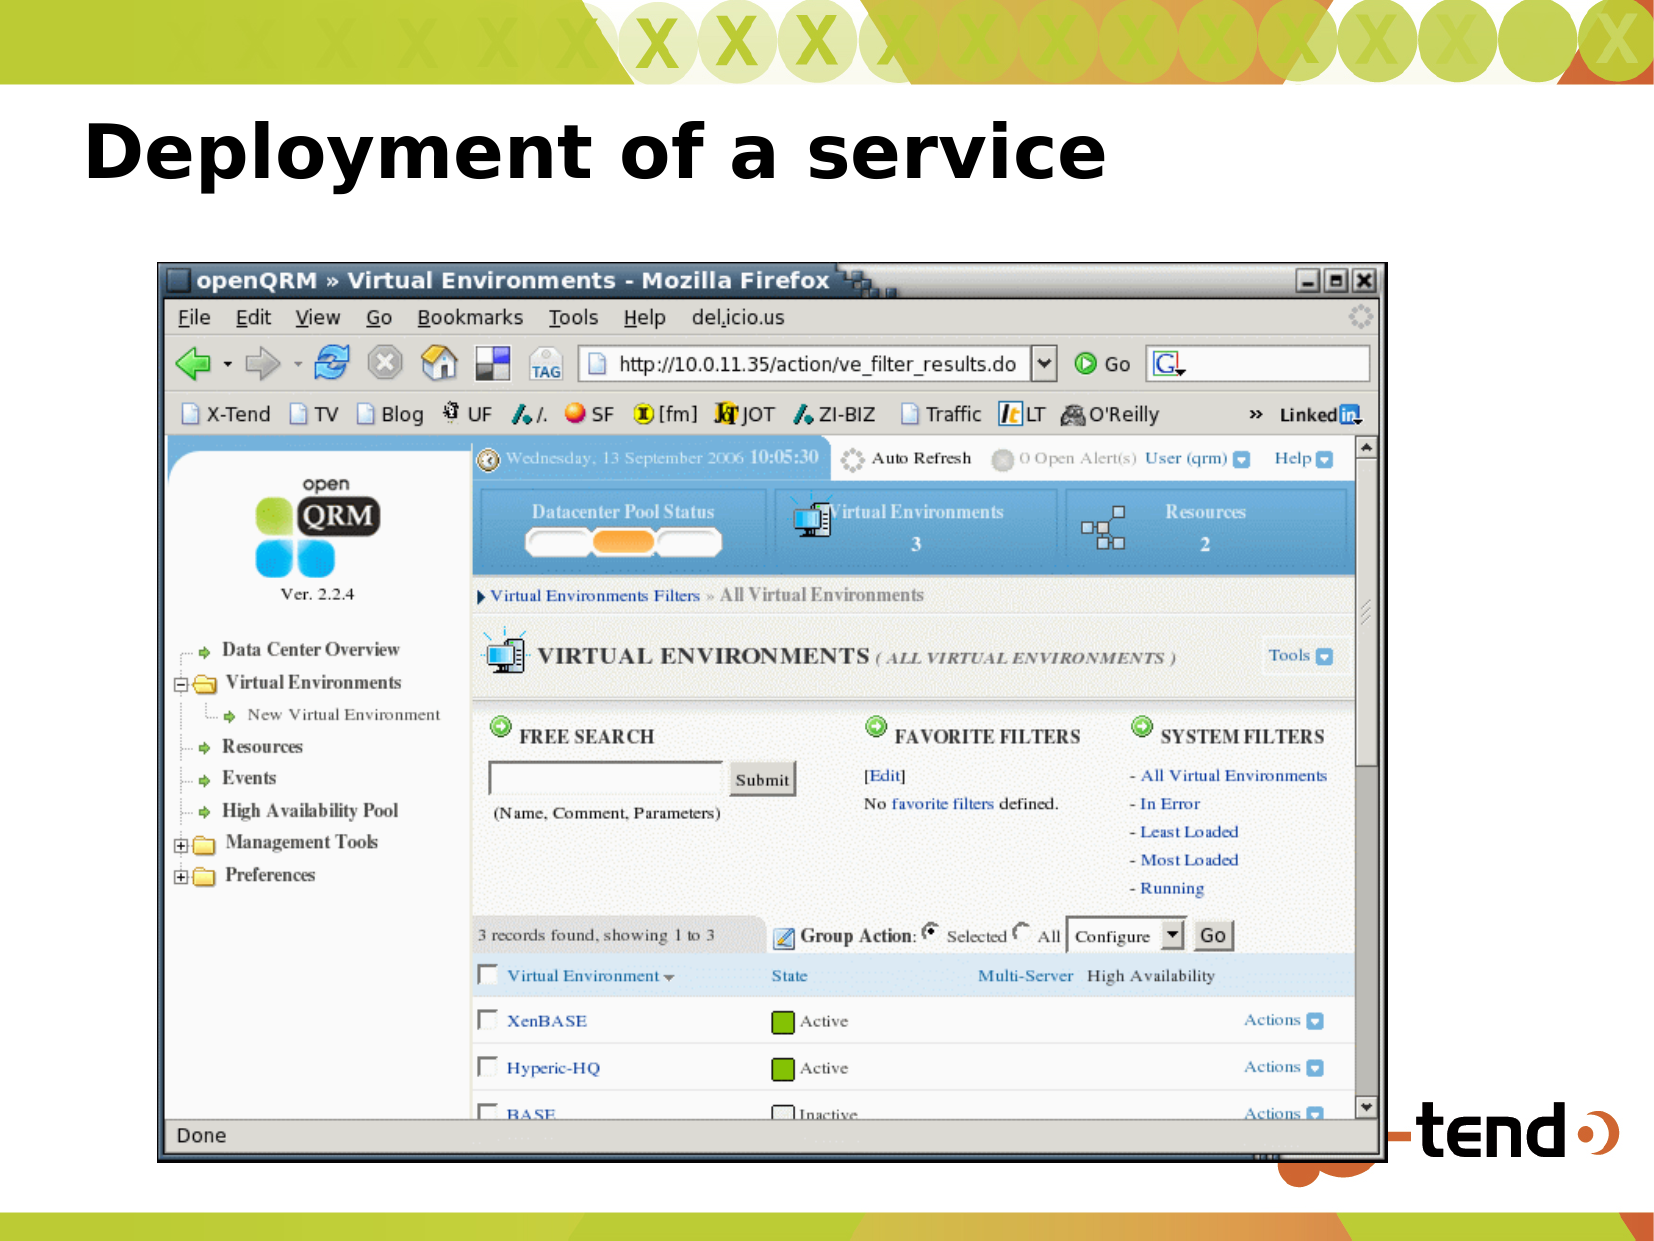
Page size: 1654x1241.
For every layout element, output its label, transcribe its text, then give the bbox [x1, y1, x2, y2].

picture [0, 0, 1654, 1241]
title Deployment of a service [82, 49, 1571, 257]
